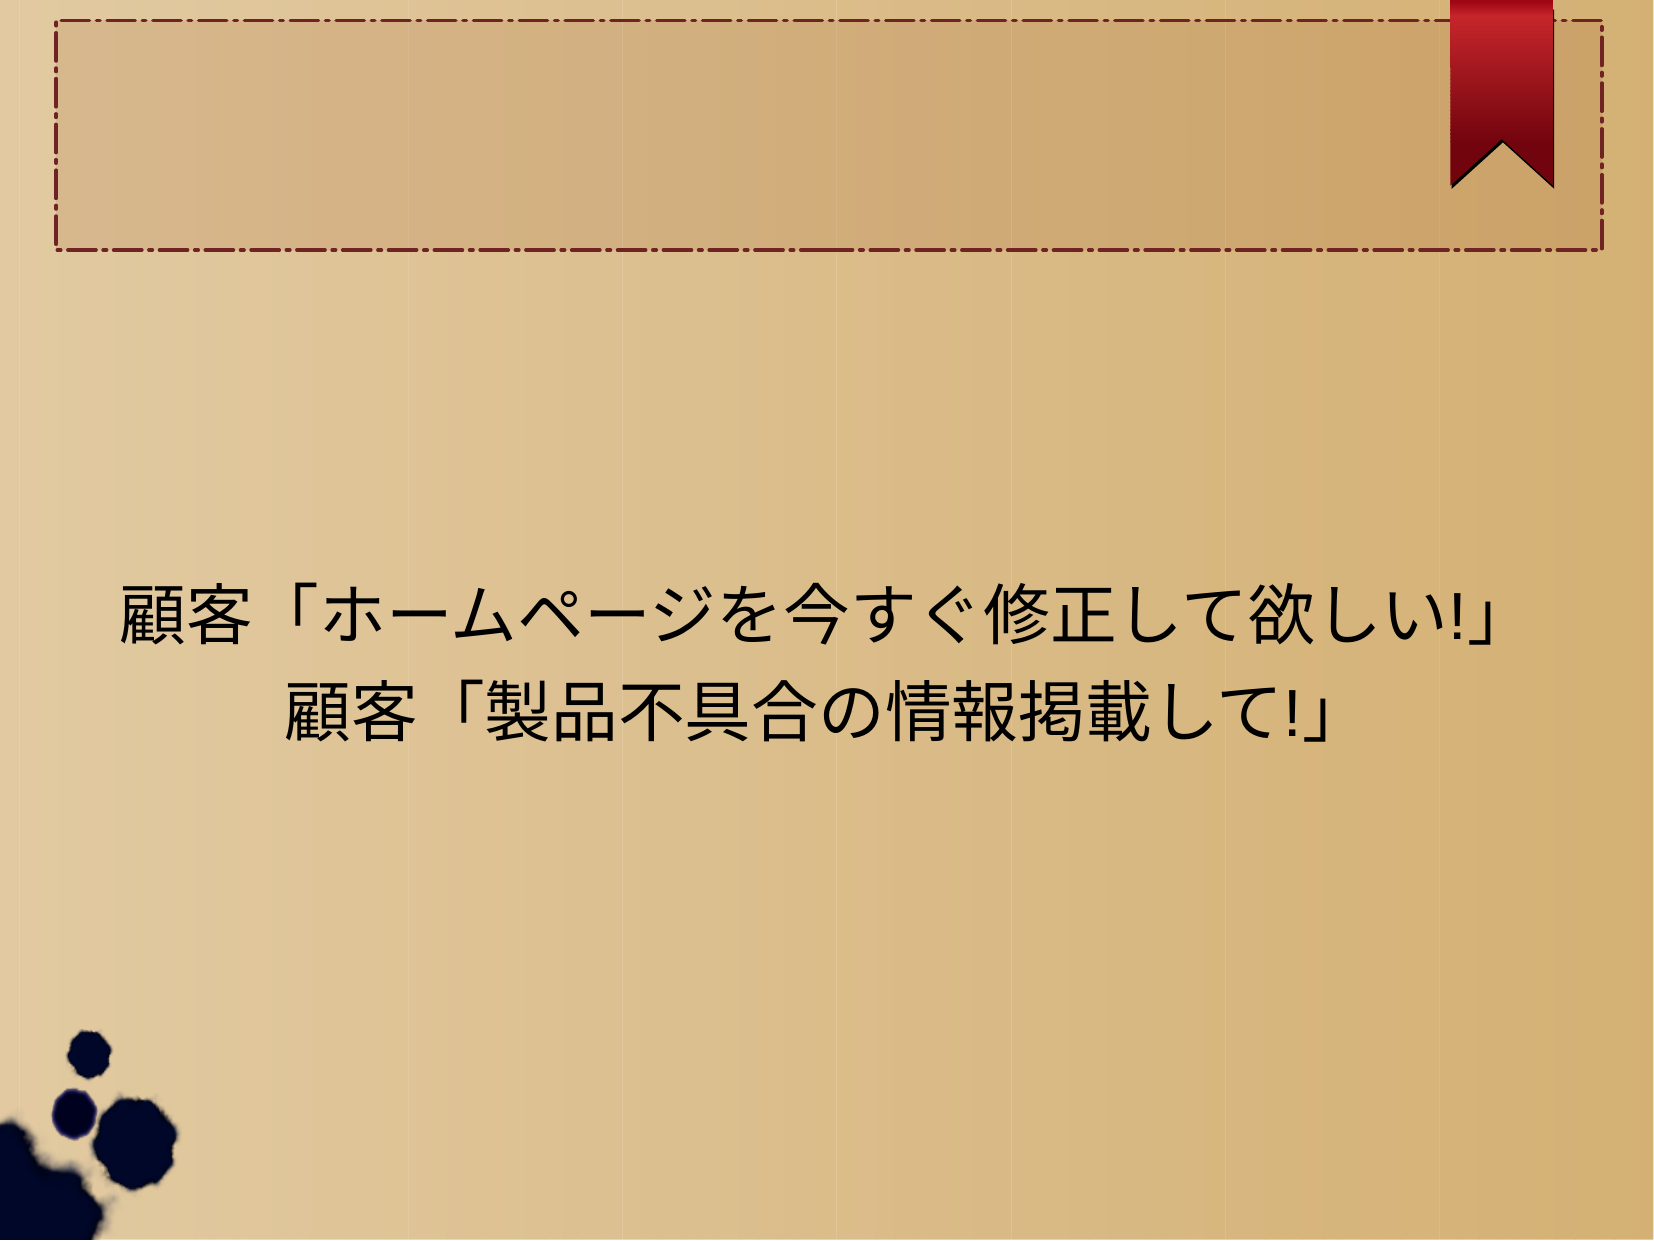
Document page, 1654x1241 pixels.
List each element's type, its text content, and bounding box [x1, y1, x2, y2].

subtitle 顧客「ホームページを今すぐ修正して欲しい!」 顧客「製品不具合の情報掲載して!」 [82, 299, 1571, 1019]
